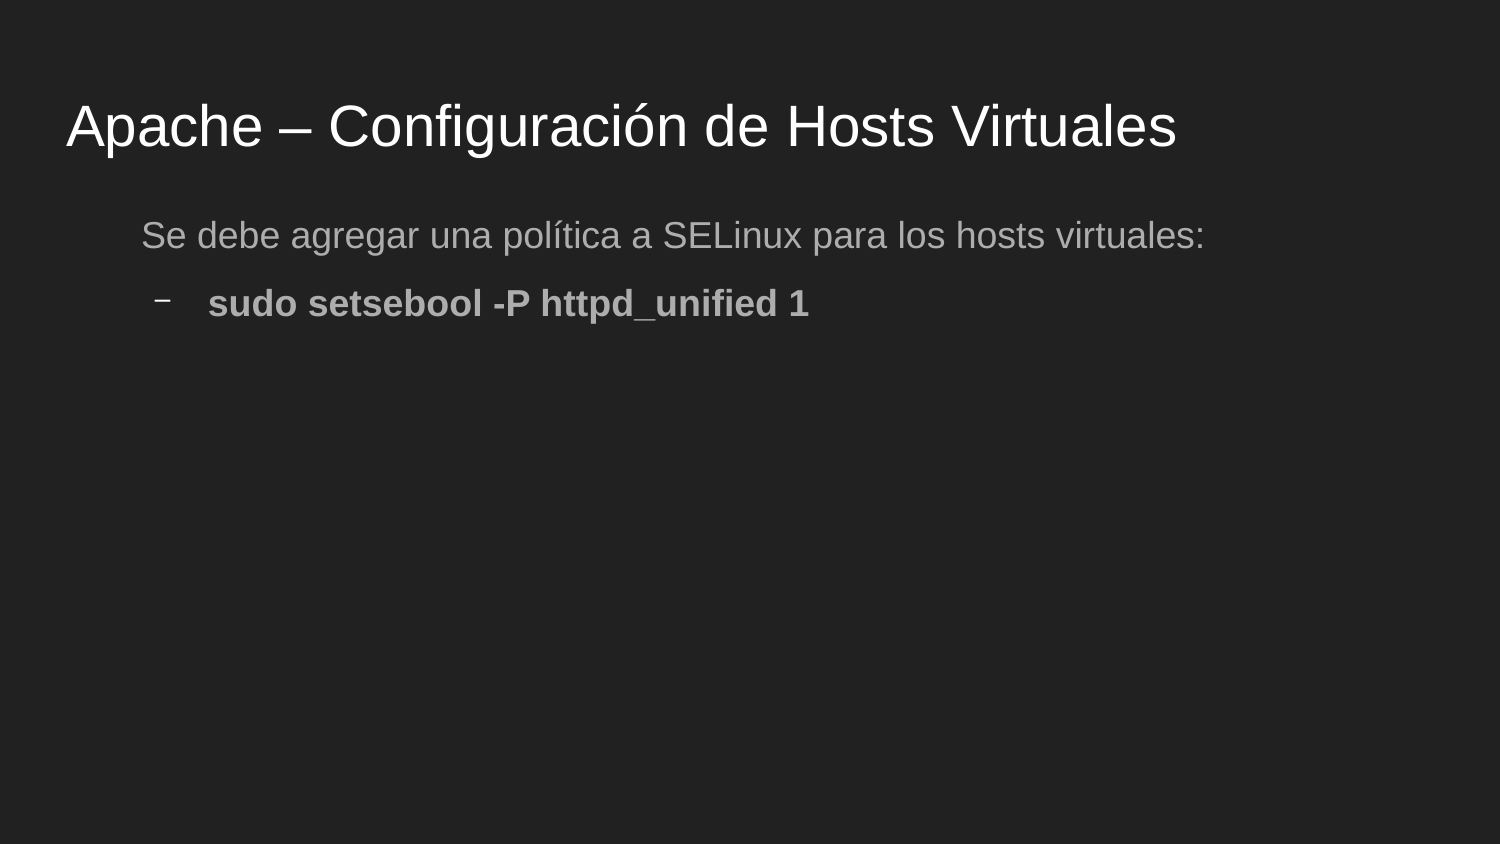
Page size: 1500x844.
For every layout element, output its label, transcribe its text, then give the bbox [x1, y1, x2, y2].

title Apache – Configuración de Hosts Virtuales [51, 72, 1449, 167]
list Se debe agregar una política a SELinux para los hosts virtuales: sudo setsebool -P httpd_unified 1 [51, 189, 1456, 750]
